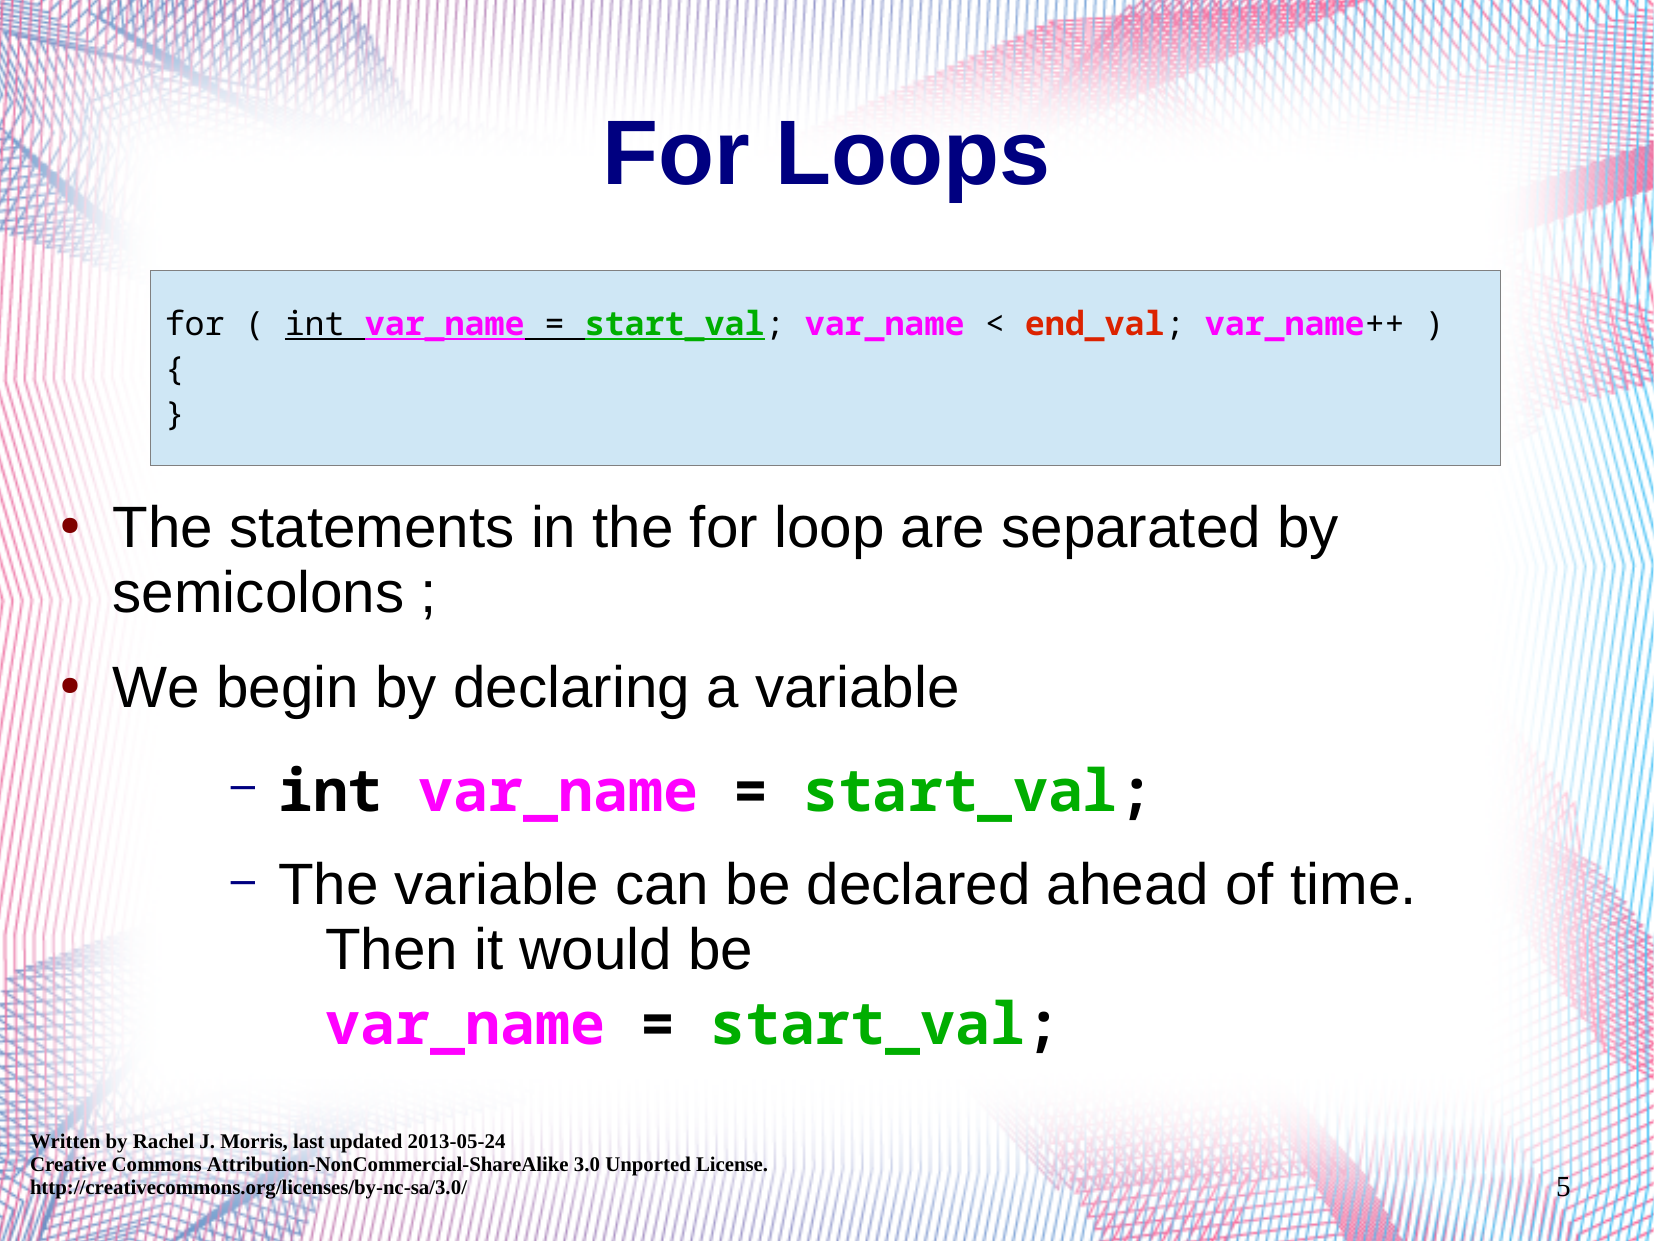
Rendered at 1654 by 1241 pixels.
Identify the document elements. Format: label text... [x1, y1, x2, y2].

text_box for ( int var_name = start_val; var_name < end_val; var_name++ ) { } [150, 270, 1501, 466]
picture [0, 0, 1654, 1241]
title For Loops [82, 49, 1571, 257]
list The statements in the for loop are separated by semicolons ; We begin by declaring a variable int var_name = start_val; The variable can be declared ahead of time. Then it would be var_name = start_val; [41, 495, 1531, 1043]
